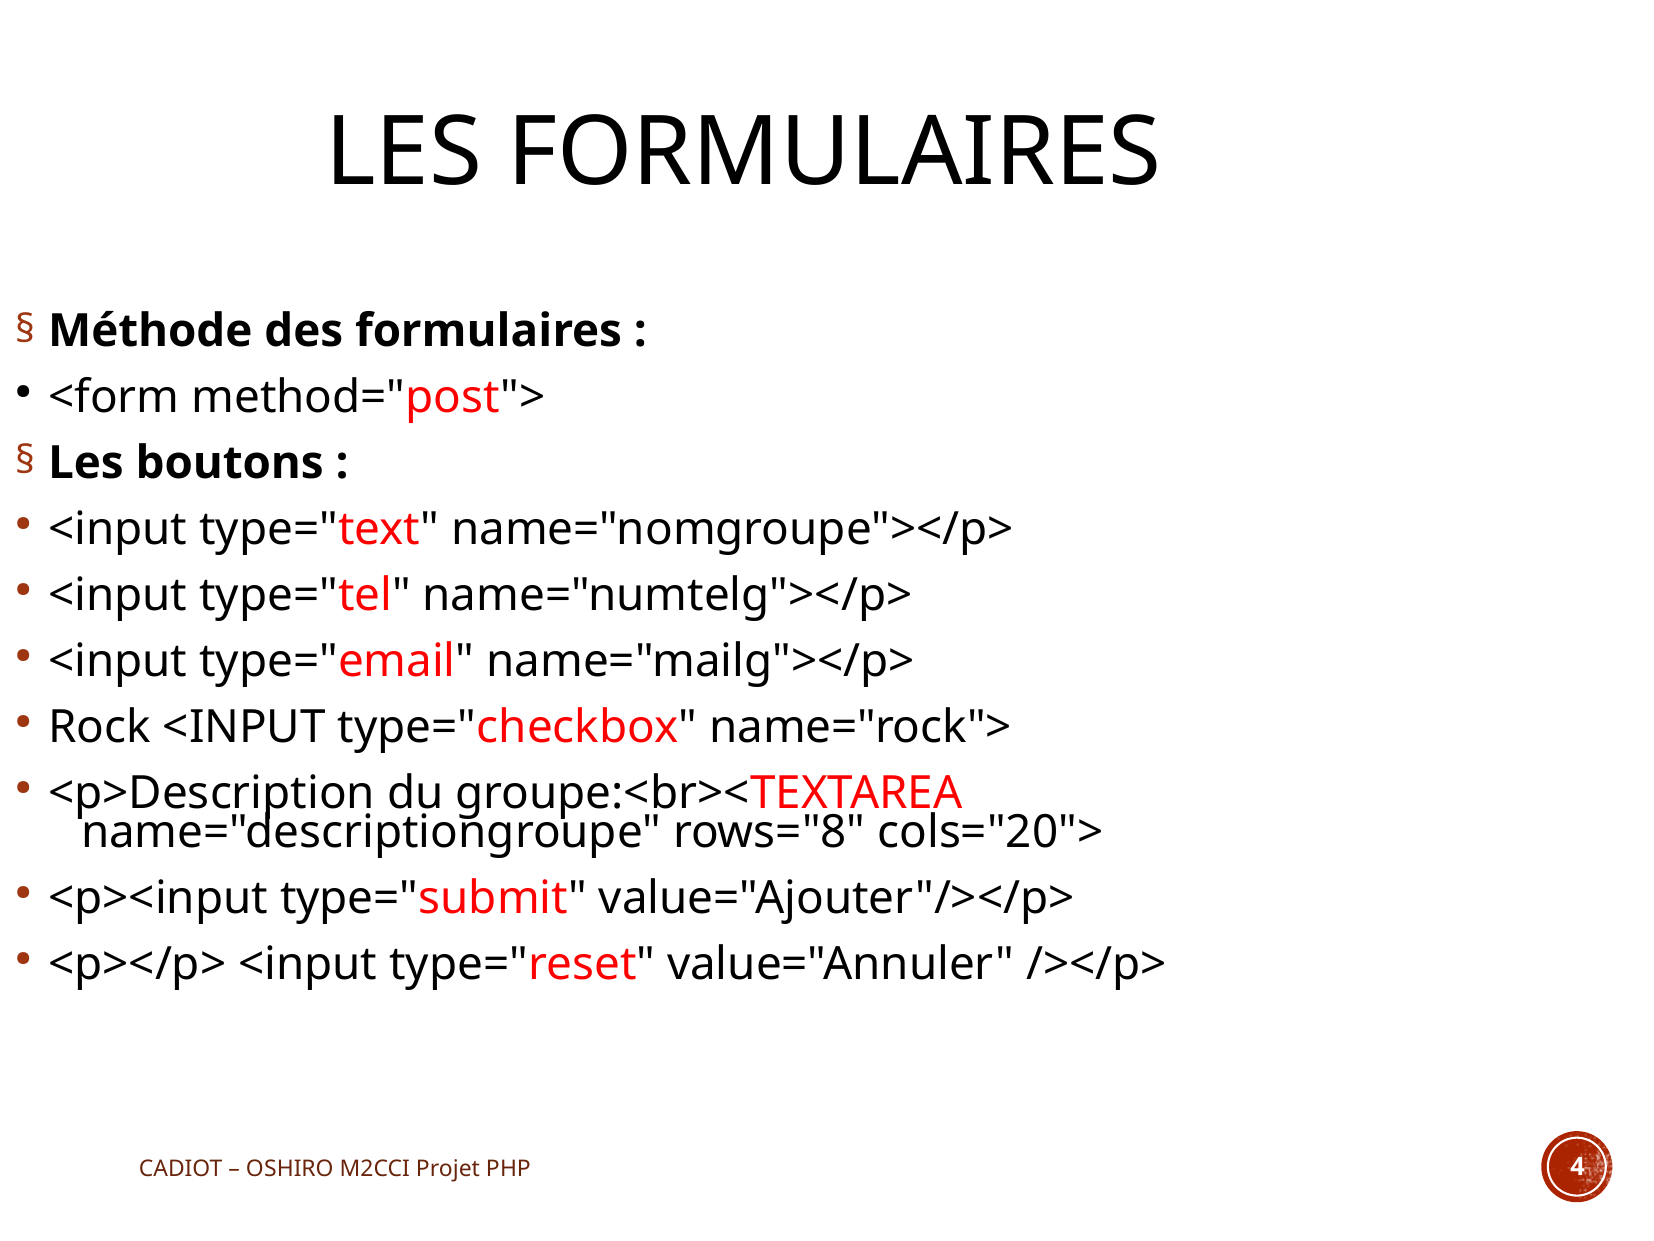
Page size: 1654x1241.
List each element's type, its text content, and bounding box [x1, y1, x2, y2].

title Les formulaires [0, 49, 1489, 257]
list Méthode des formulaires : <form method="post"> Les boutons : <input type="text" name="nomgroupe"></p> <input type="tel" name="numtelg"></p> <input type="email" name="mailg"></p> Rock <INPUT type="checkbox" name="rock"> <p>Description du groupe:<br><TEXTAREA name="descriptiongroupe" rows="8" cols="20"> <p><input type="submit" value="Ajouter"/></p> <p></p> <input type="reset" value="Annuler" /></p> [0, 308, 1489, 1028]
text_box [1534, 1134, 1622, 1201]
text_box CADIOT – OSHIRO M2CCI Projet PHP [124, 1134, 983, 1201]
